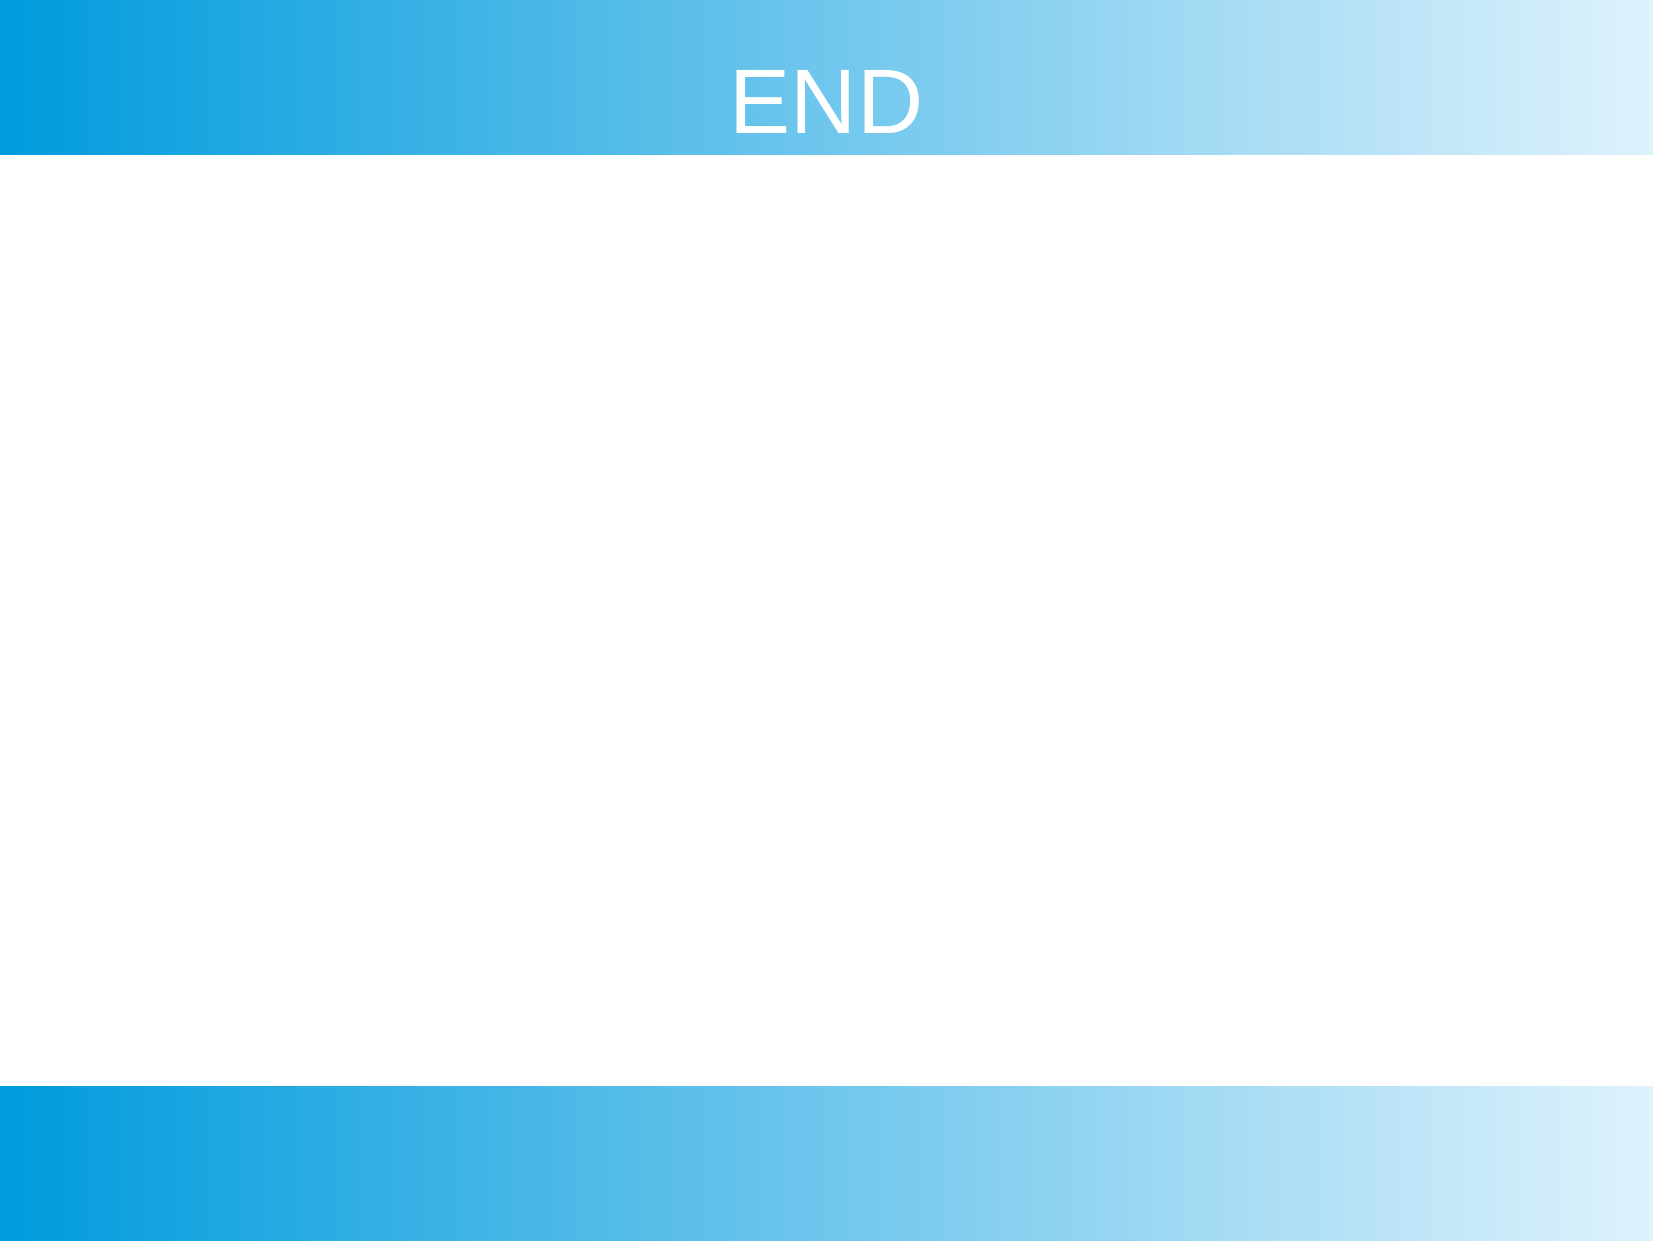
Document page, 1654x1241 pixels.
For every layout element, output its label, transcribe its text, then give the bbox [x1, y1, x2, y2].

title END [82, 49, 1571, 155]
